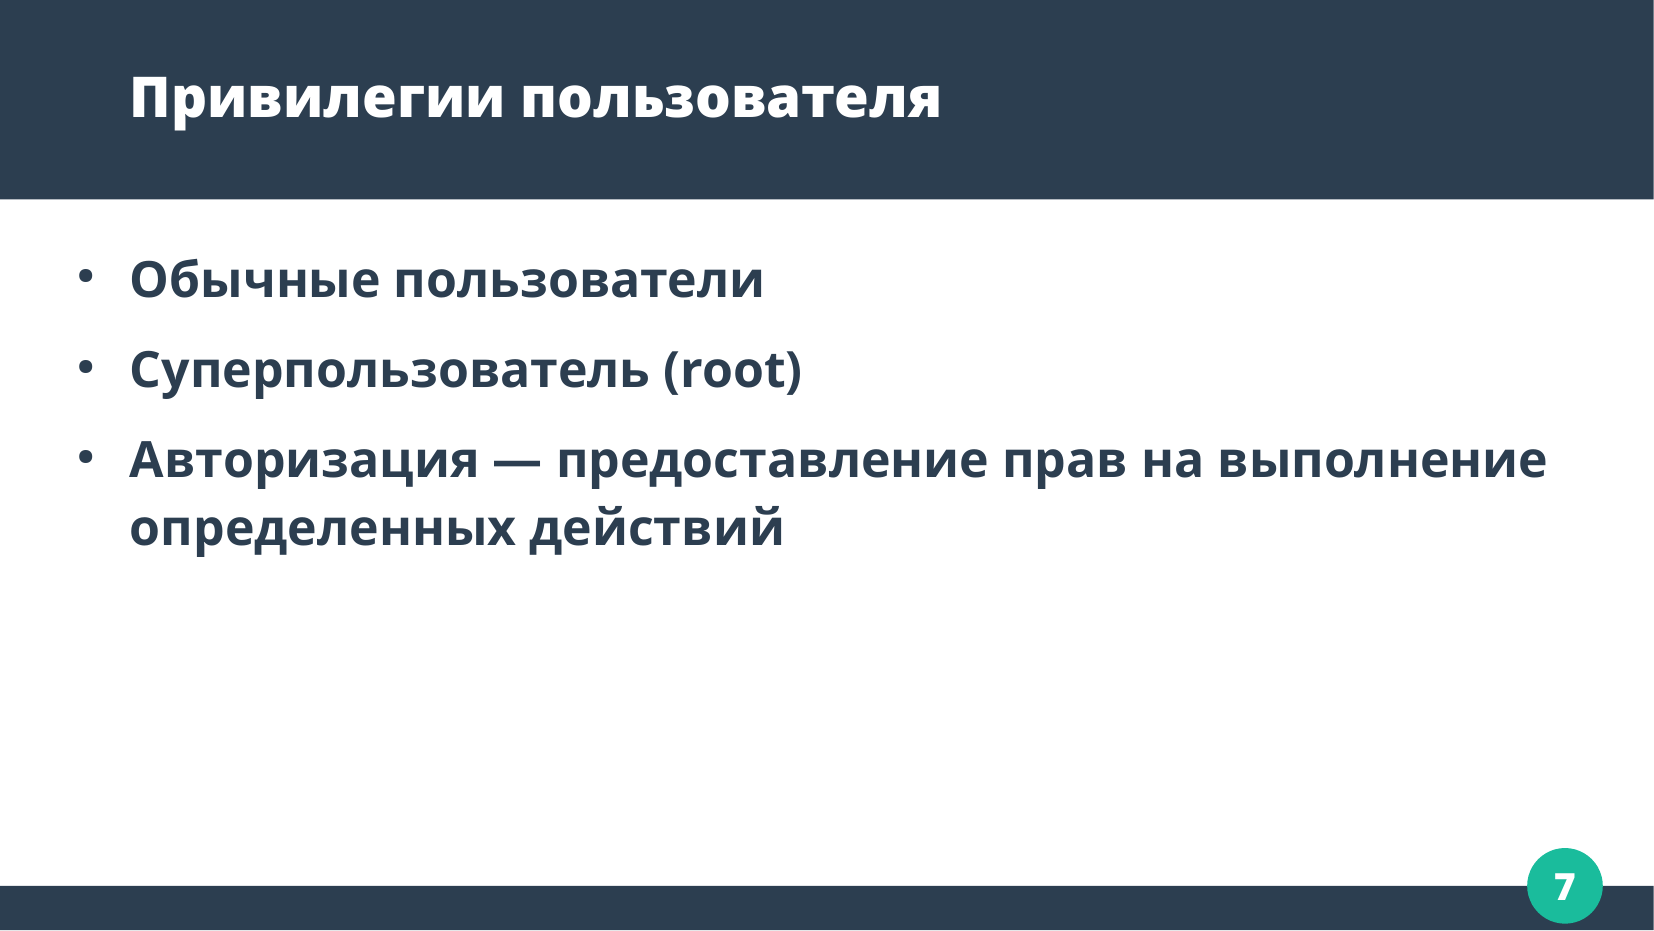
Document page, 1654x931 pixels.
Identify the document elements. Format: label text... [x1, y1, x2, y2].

list Обычные пользователи Суперпользователь (root) Авторизация — предоставление прав на выполнение определенных действий [59, 243, 1595, 864]
title Привилегии пользователя [59, 37, 1595, 155]
